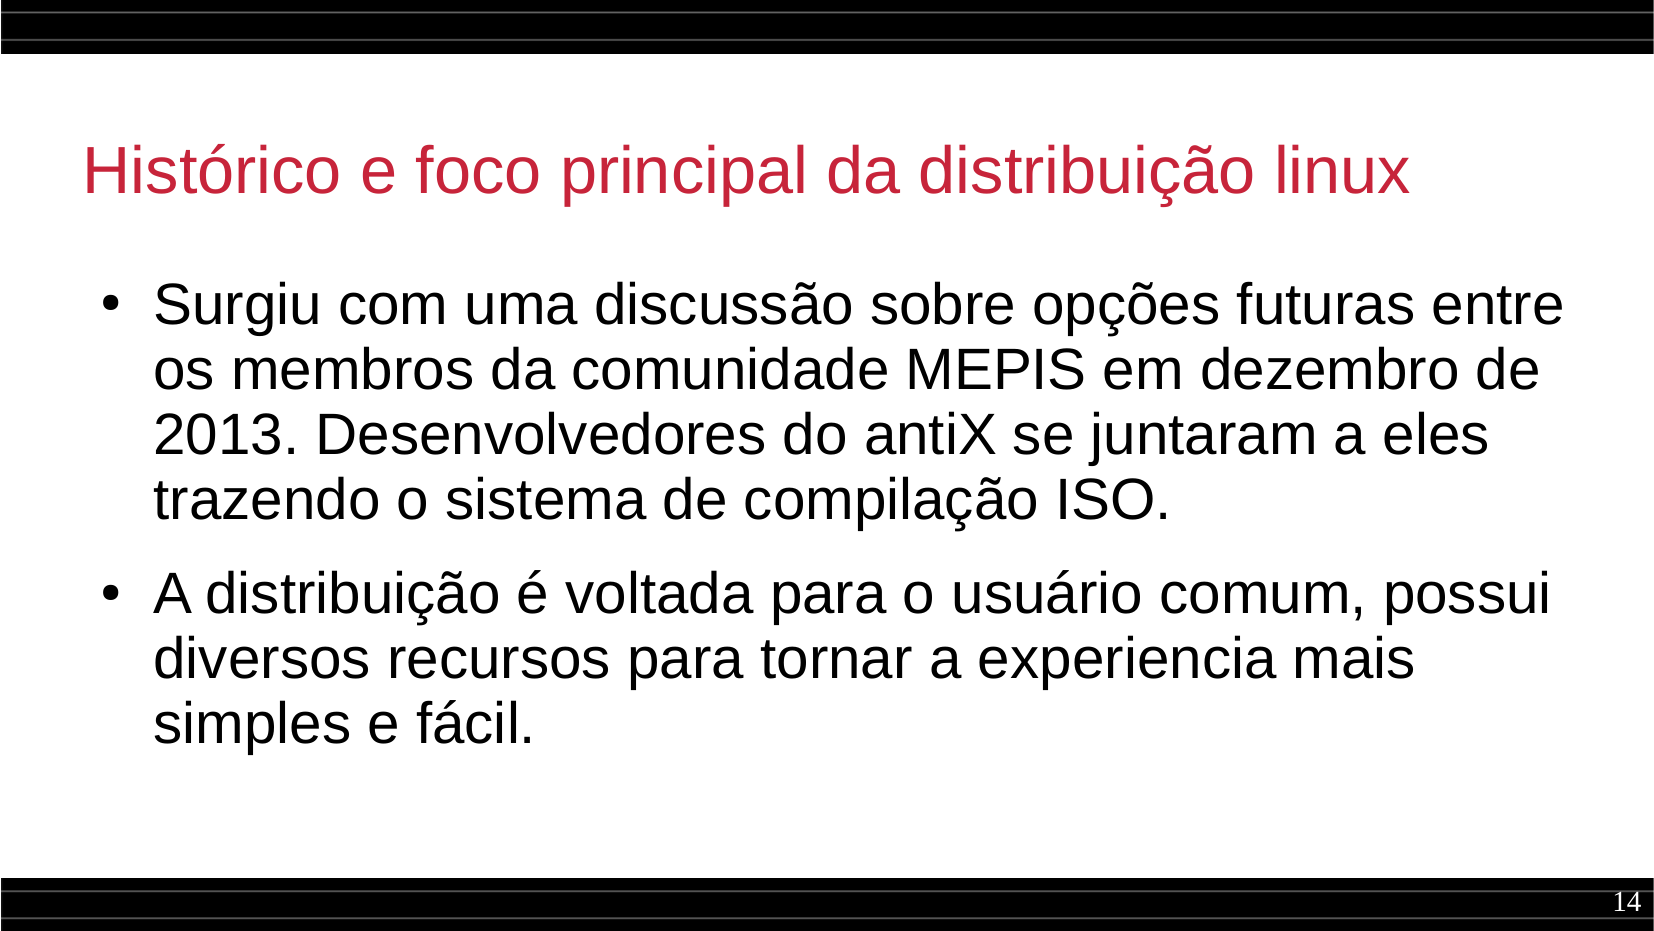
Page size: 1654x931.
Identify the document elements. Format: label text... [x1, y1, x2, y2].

list Surgiu com uma discussão sobre opções futuras entre os membros da comunidade MEPIS em dezembro de 2013. Desenvolvedores do antiX se juntaram a eles trazendo o sistema de compilação ISO. A distribuição é voltada para o usuário comum, possui diversos recursos para tornar a experiencia mais simples e fácil. [82, 271, 1571, 758]
picture [1, 0, 1654, 54]
picture [1, 878, 1654, 931]
title Histórico e foco principal da distribuição linux [82, 92, 1571, 249]
